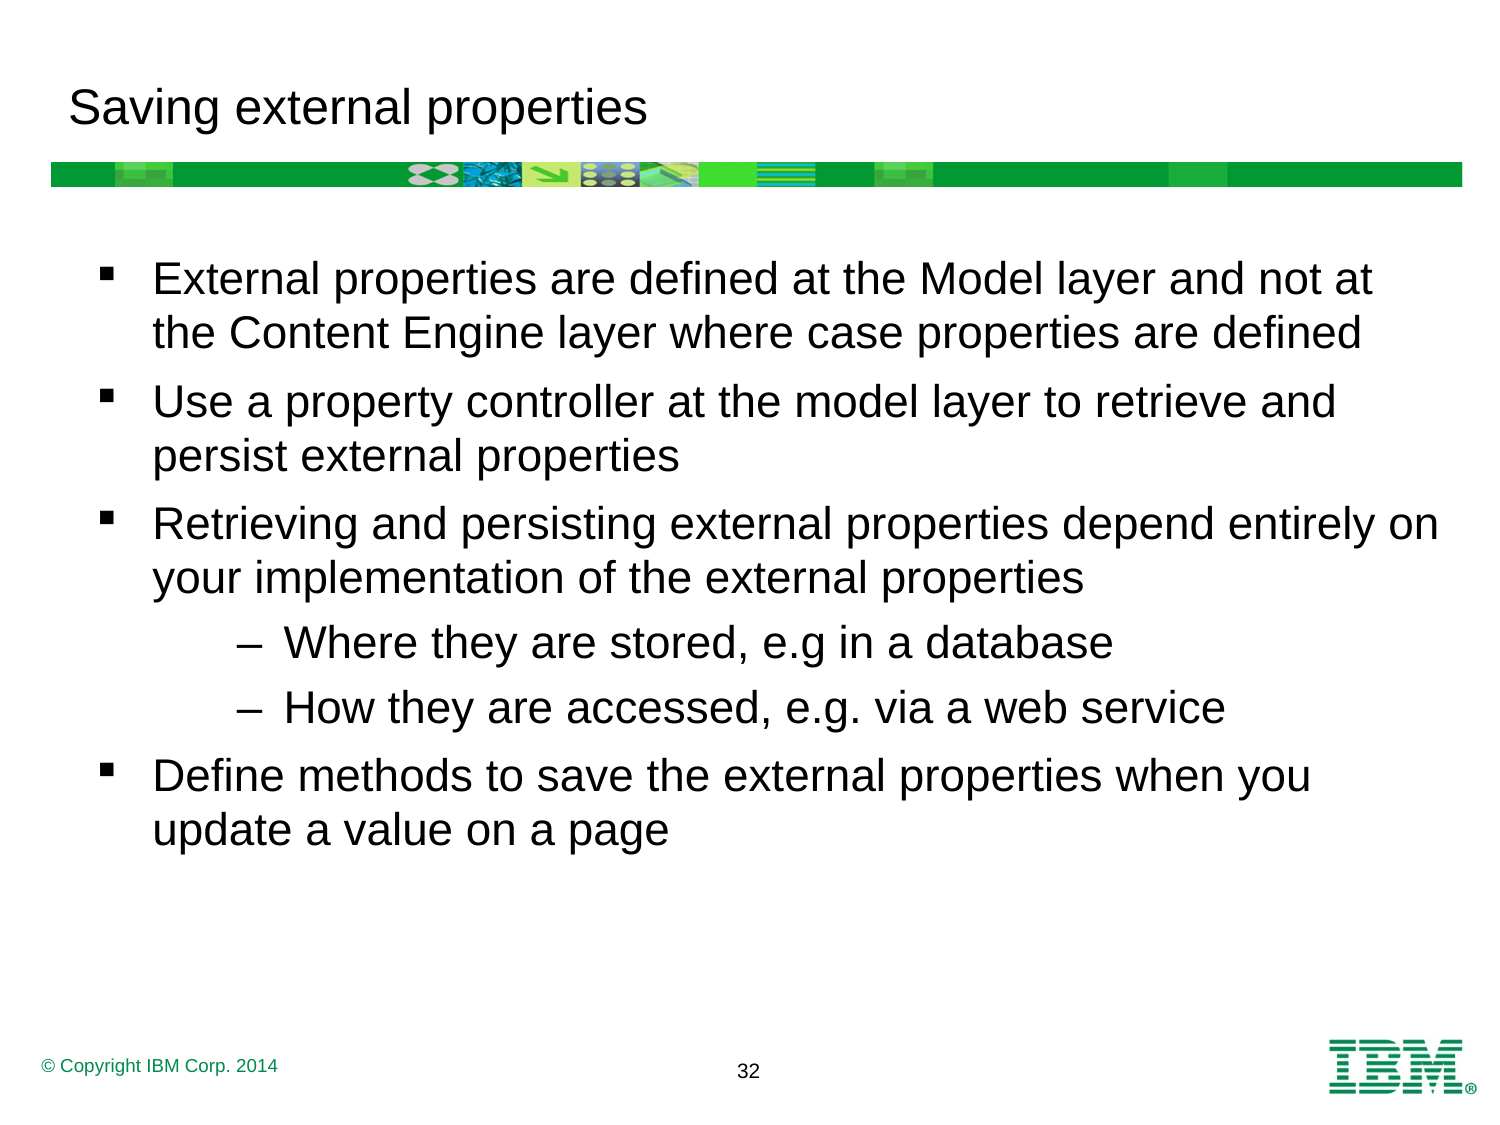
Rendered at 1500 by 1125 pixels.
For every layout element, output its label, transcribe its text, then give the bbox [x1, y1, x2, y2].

picture [1327, 1037, 1479, 1096]
picture [50, 161, 1463, 189]
list External properties are defined at the Model layer and not at the Content Engine layer where case properties are defined Use a property controller at the model layer to retrieve and persist external properties Retrieving and persisting external properties depend entirely on your implementation of the external properties Where they are stored, e.g in a database How they are accessed, e.g. via a web service Define methods to save the external properties when you update a value on a page [24, 243, 1463, 1038]
title Saving external properties [53, 42, 1456, 171]
